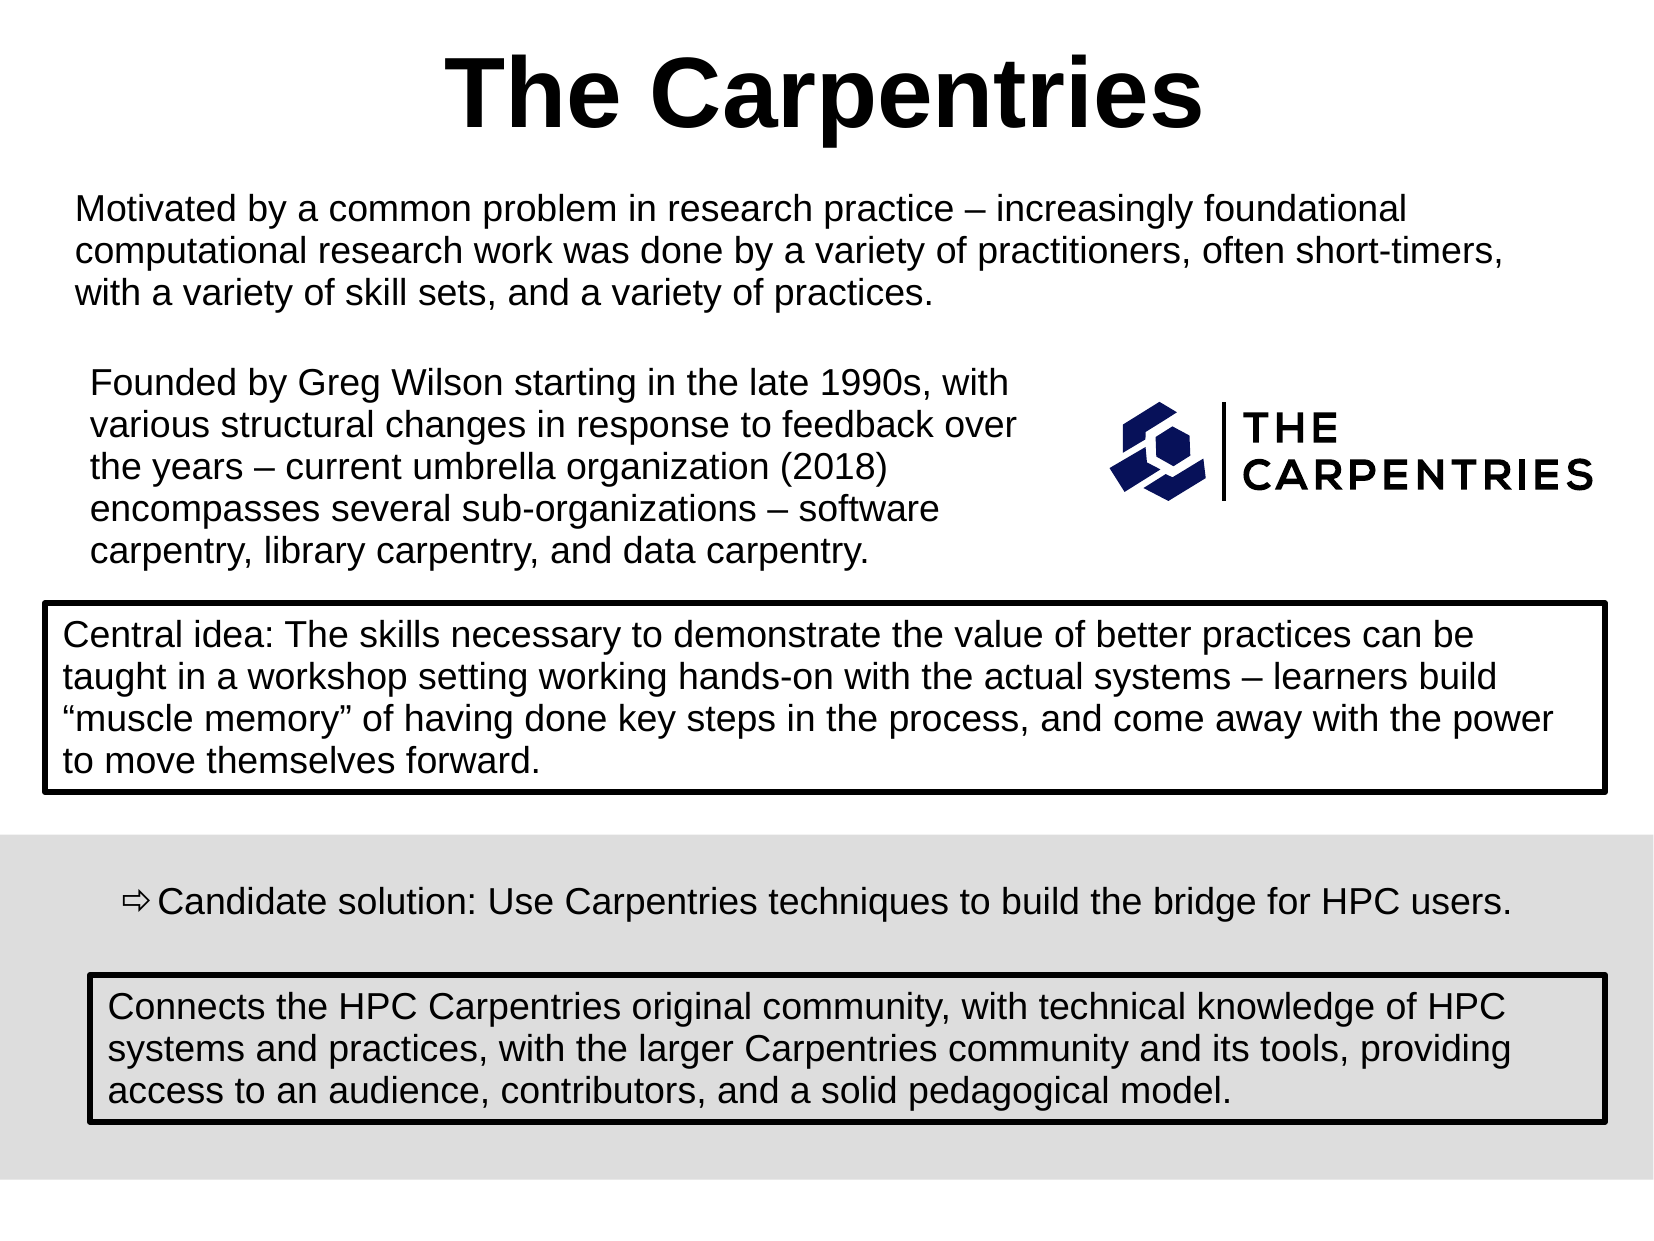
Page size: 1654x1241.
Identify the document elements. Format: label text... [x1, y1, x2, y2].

text_box Motivated by a common problem in research practice – increasingly foundational computational research work was done by a variety of practitioners, often short-timers, with a variety of skill sets, and a variety of practices. [60, 180, 1576, 321]
text_box Candidate solution: Use Carpentries techniques to build the bridge for HPC users. [105, 872, 1591, 930]
text_box Central idea: The skills necessary to demonstrate the value of better practices can be taught in a workshop setting working hands-on with the actual systems – learners build “muscle memory” of having done key steps in the process, and come away with the power to move themselves forward. [45, 603, 1606, 792]
text_box The Carpentries [45, 30, 1606, 166]
text_box Connects the HPC Carpentries original community, with technical knowledge of HPC systems and practices, with the larger Carpentries community and its tools, providing access to an audience, contributors, and a solid pedagogical model. [90, 975, 1606, 1122]
picture [1109, 401, 1593, 501]
text_box Founded by Greg Wilson starting in the late 1990s, with various structural changes in response to feedback over the years – current umbrella organization (2018) encompasses several sub-organizations – software carpentry, library carpentry, and data carpentry. [75, 354, 1069, 600]
text_box [0, 834, 1654, 1180]
